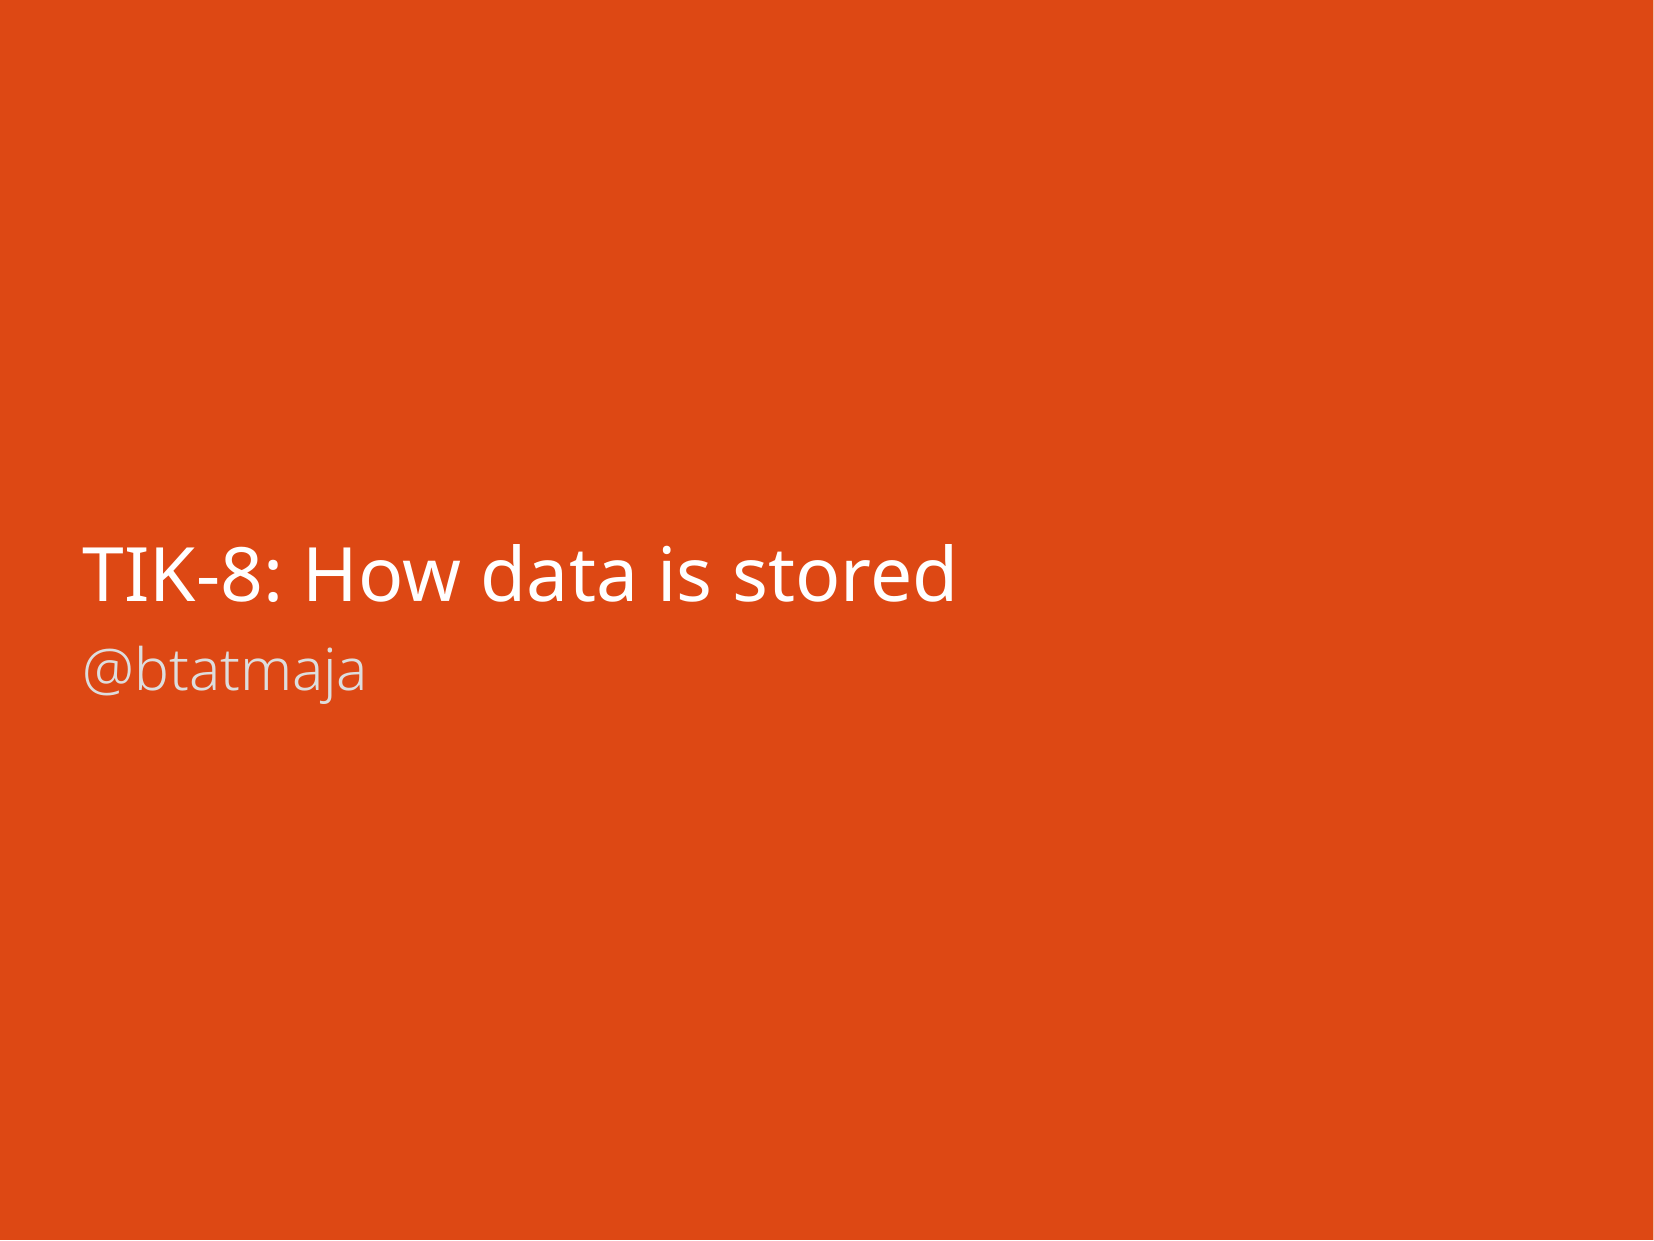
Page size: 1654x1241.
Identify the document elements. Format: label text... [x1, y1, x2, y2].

title TIK-8: How data is stored [82, 519, 1571, 625]
subtitle @btatmaja [82, 625, 1571, 709]
